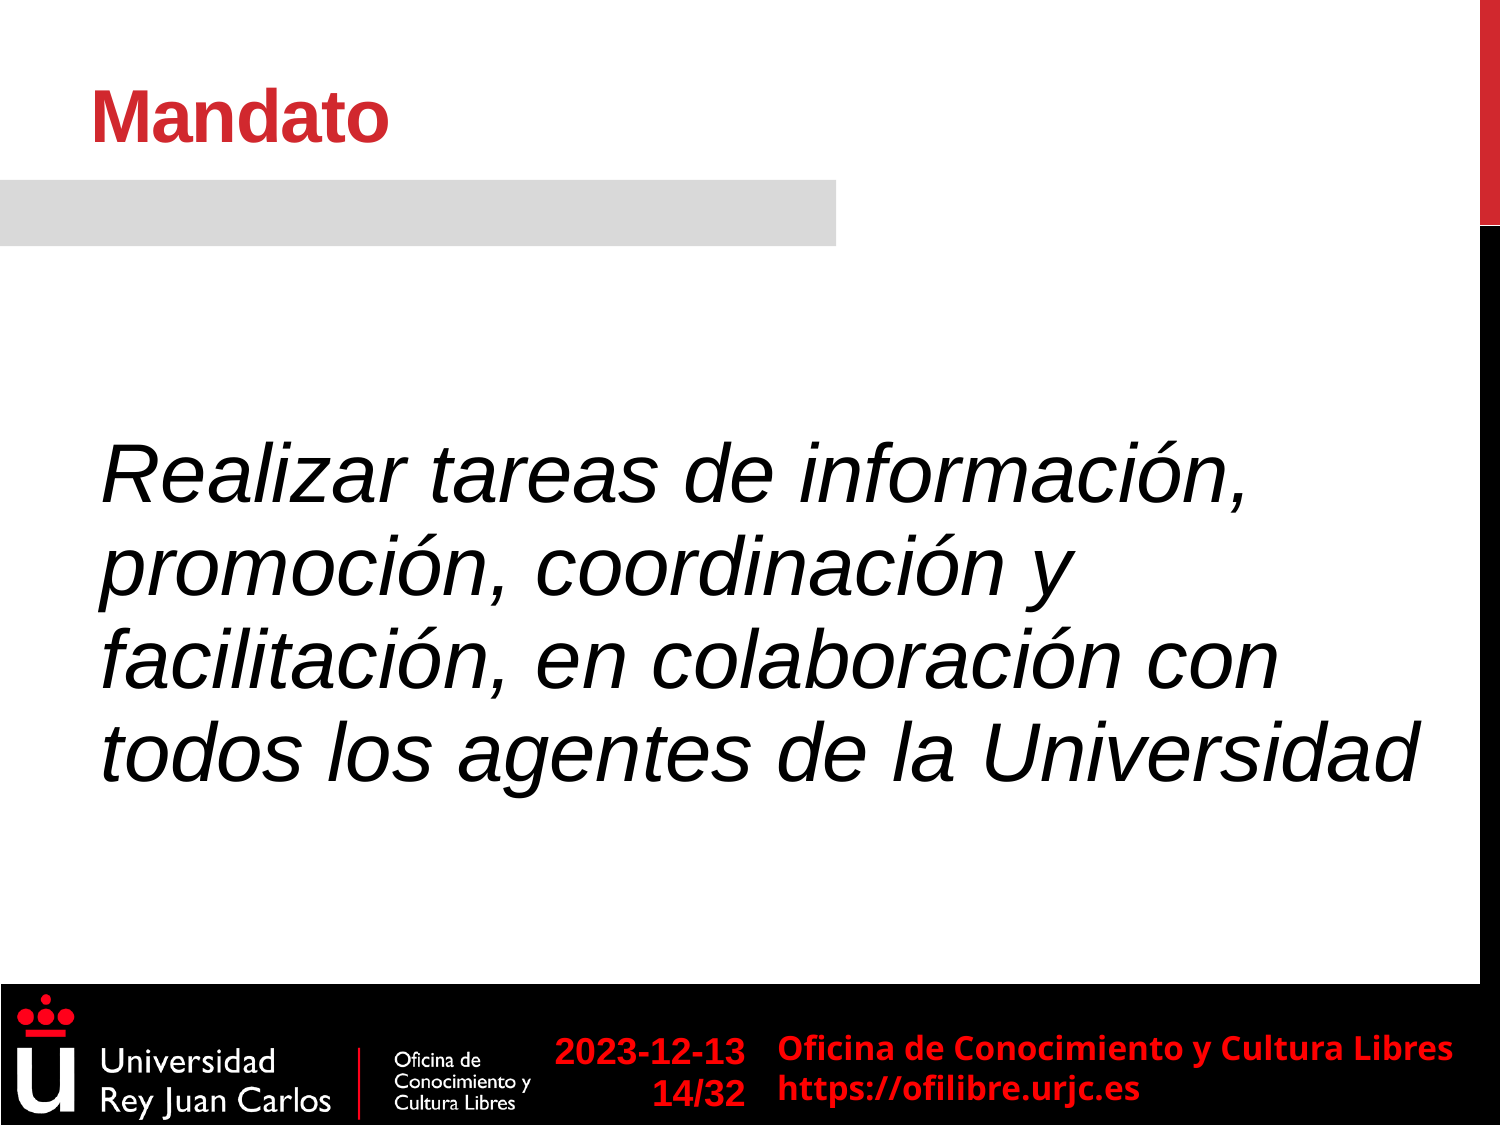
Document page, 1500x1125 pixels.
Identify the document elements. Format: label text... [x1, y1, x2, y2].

list Realizar tareas de información, promoción, coordinación y facilitación, en colaboración con todos los agentes de la Universidad [15, 420, 1441, 1066]
text_box Mandato [0, 24, 1326, 172]
picture [17, 1066, 531, 1120]
title [75, 15, 1425, 172]
